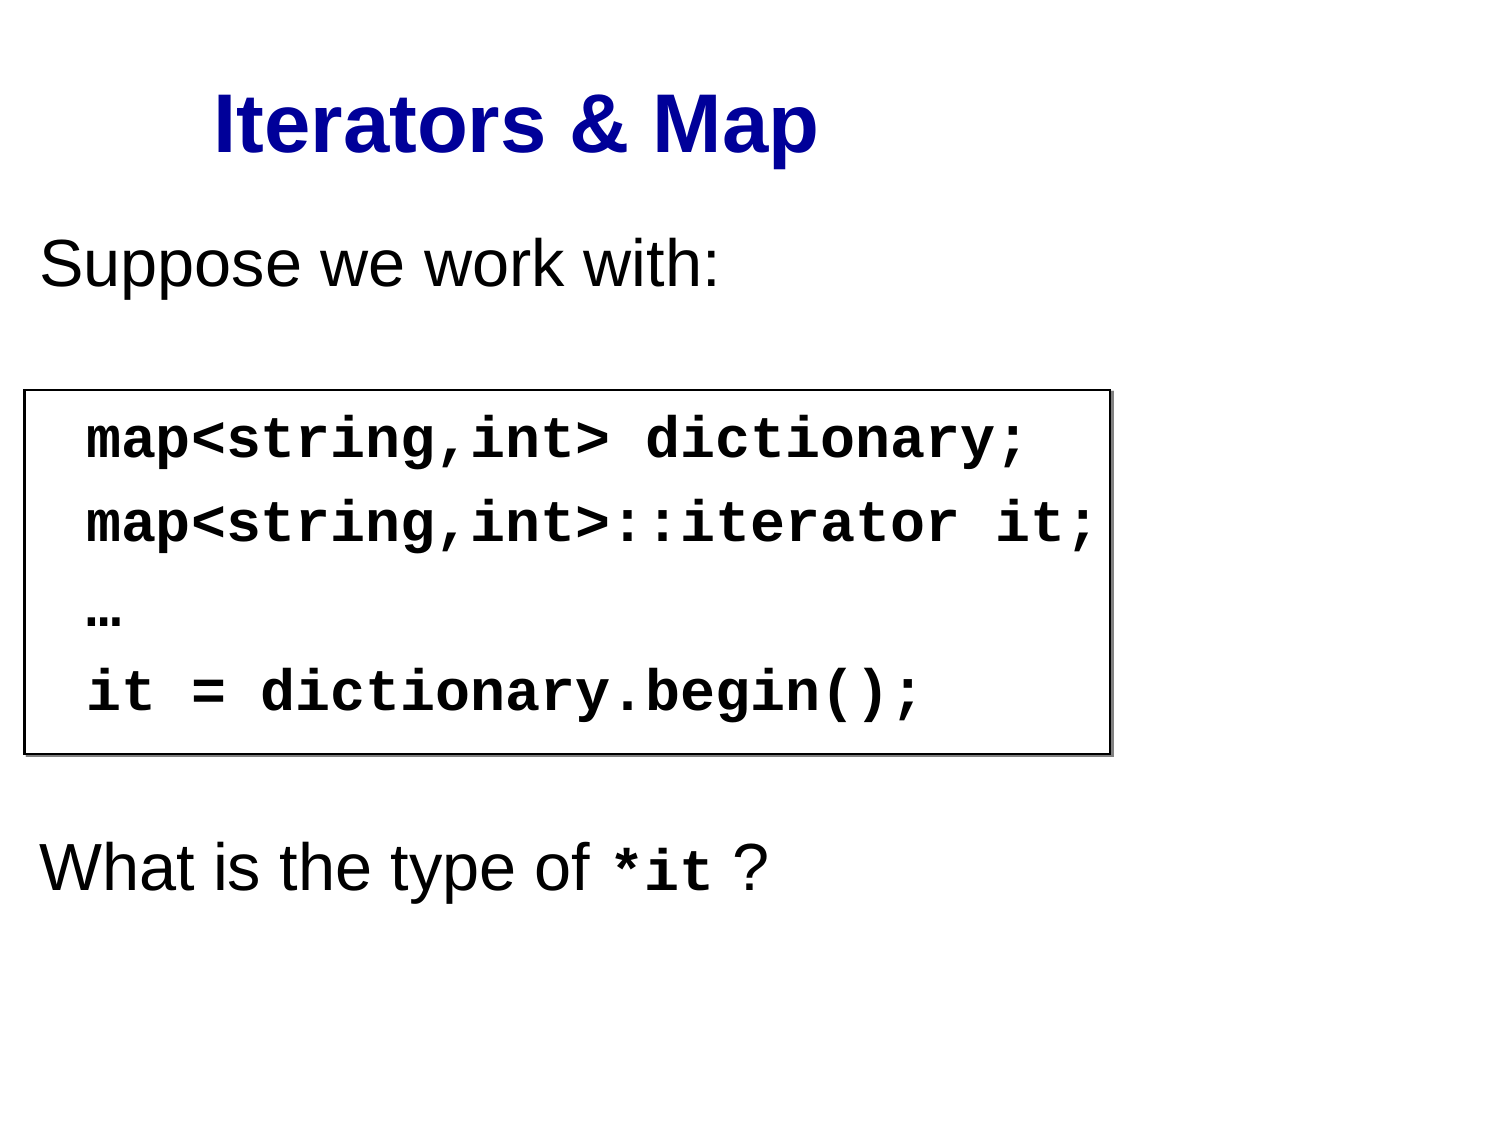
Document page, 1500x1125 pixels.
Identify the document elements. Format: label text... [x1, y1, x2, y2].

text_box Suppose we work with: map<string,int> dictionary; map<string,int>::iterator it; … it = dictionary.begin(); What is the type of *it ? [24, 212, 1443, 1052]
title Iterators & Map [198, 17, 1468, 220]
